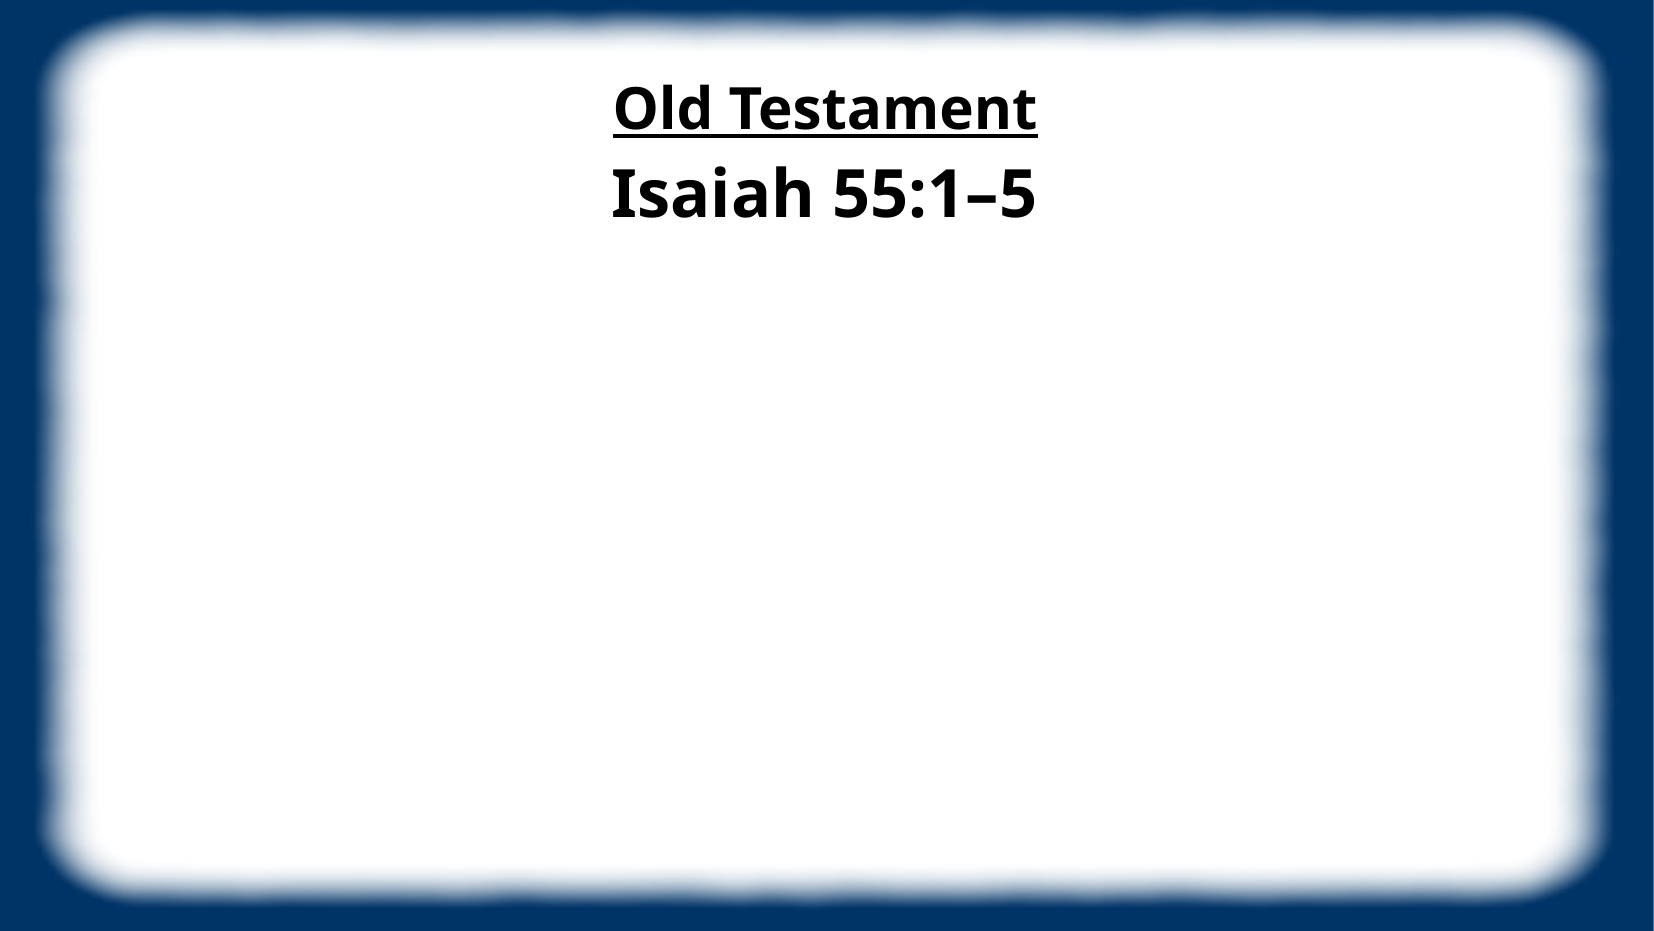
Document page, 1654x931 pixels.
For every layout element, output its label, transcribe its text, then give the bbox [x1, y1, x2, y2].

text_box Old Testament Isaiah 55:1–5 [105, 60, 1546, 241]
picture [0, 0, 1654, 931]
